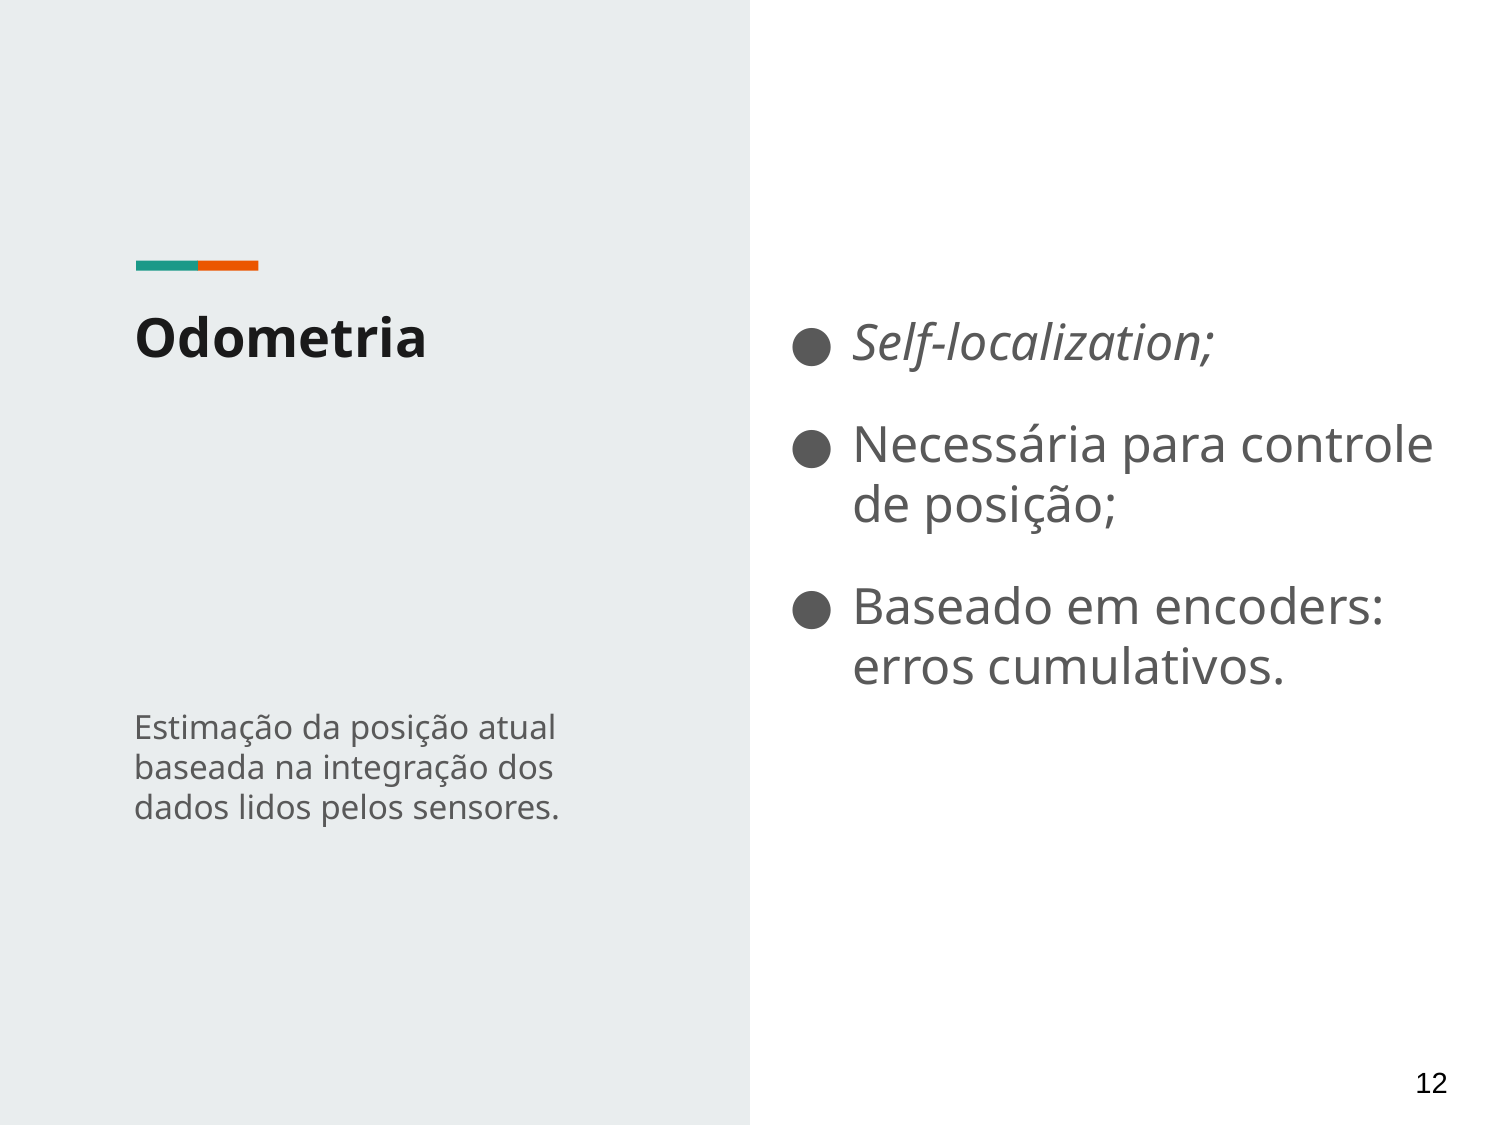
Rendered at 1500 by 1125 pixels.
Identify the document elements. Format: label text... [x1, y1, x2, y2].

title Odometria [119, 288, 662, 658]
subtitle Estimação da posição atual baseada na integração dos dados lidos pelos sensores. [118, 691, 661, 858]
list Self-localization; Necessária para controle de posição; Baseado em encoders: erros cumulativos. [762, 295, 1461, 958]
slide_number 12 [1400, 1038, 1491, 1125]
